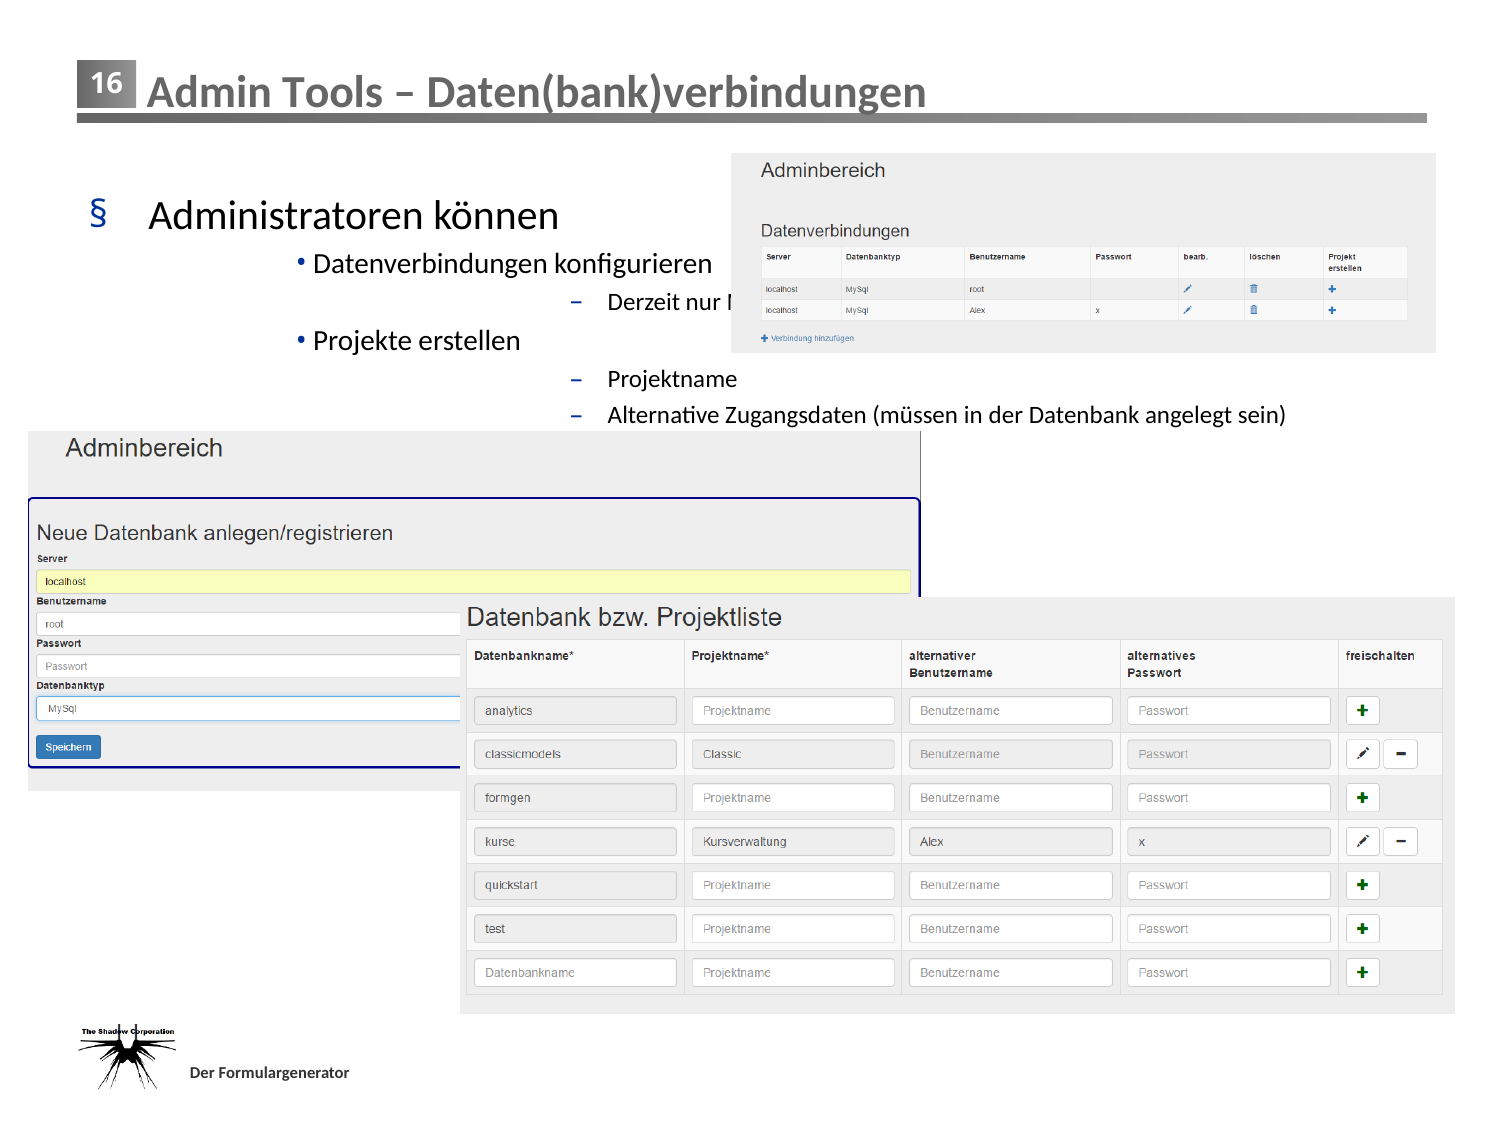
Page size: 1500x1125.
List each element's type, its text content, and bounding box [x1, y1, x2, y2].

text_box Administratoren können Datenverbindungen konfigurieren Derzeit nur MySQL- Datenbanken Projekte erstellen Projektname Alternative Zugangsdaten (müssen in der Datenbank angelegt sein) [74, 123, 1424, 597]
picture [731, 153, 1436, 353]
text_box Administratoren können Datenverbindungen konfigurieren Derzeit nur MySQL- Datenbanken Projekte erstellen Projektname Alternative Zugangsdaten (müssen in der Datenbank angelegt sein) [74, 791, 1424, 1058]
title Admin Tools – Daten(bank)verbindungen [131, 54, 1433, 125]
picture [28, 431, 1455, 1014]
